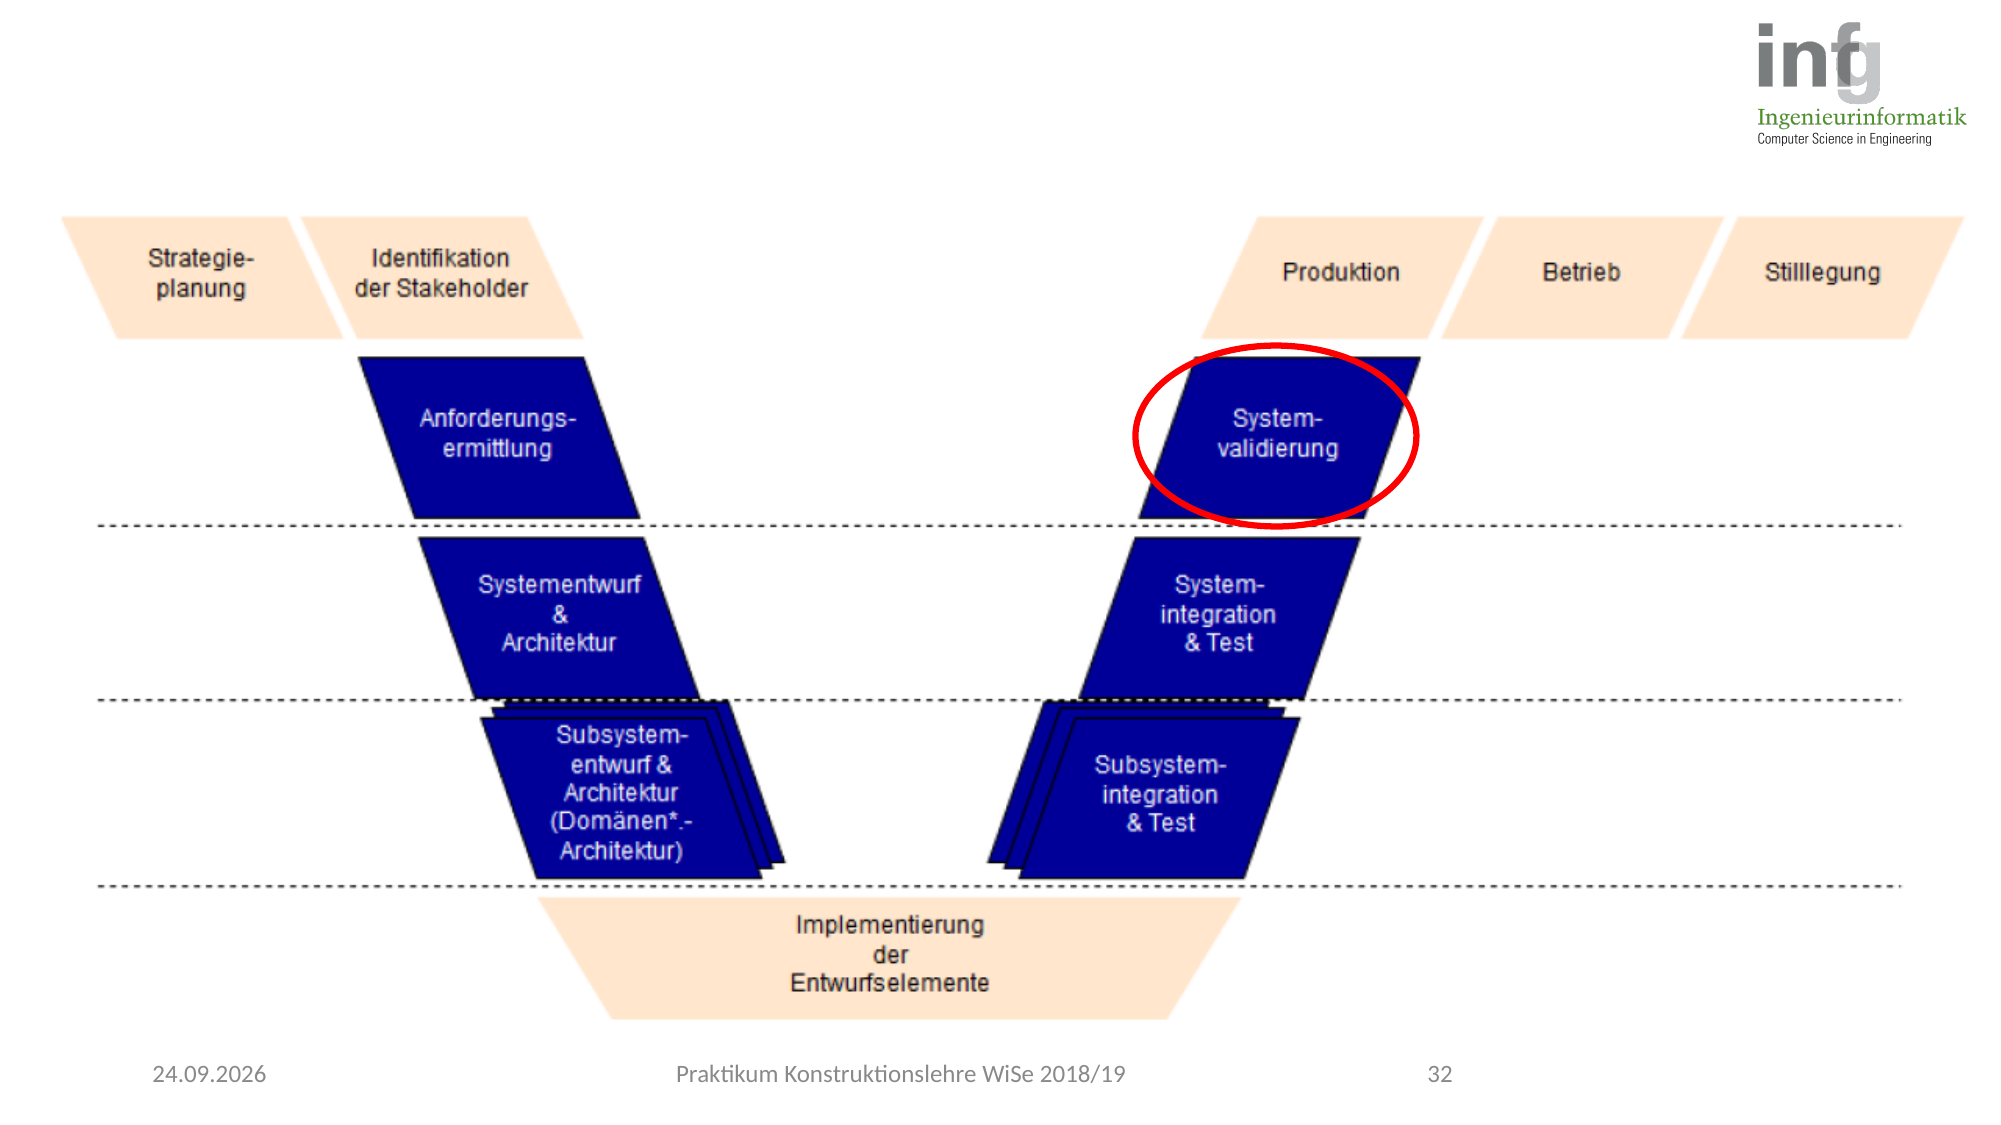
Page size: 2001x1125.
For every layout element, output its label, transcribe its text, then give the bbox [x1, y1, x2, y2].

text_box 10.01.2019 [137, 1042, 403, 1103]
picture [42, 155, 1982, 1059]
text_box 32 [1412, 1042, 1863, 1103]
text_box Praktikum Konstruktionslehre WiSe 2018/19 [403, 1042, 1400, 1103]
